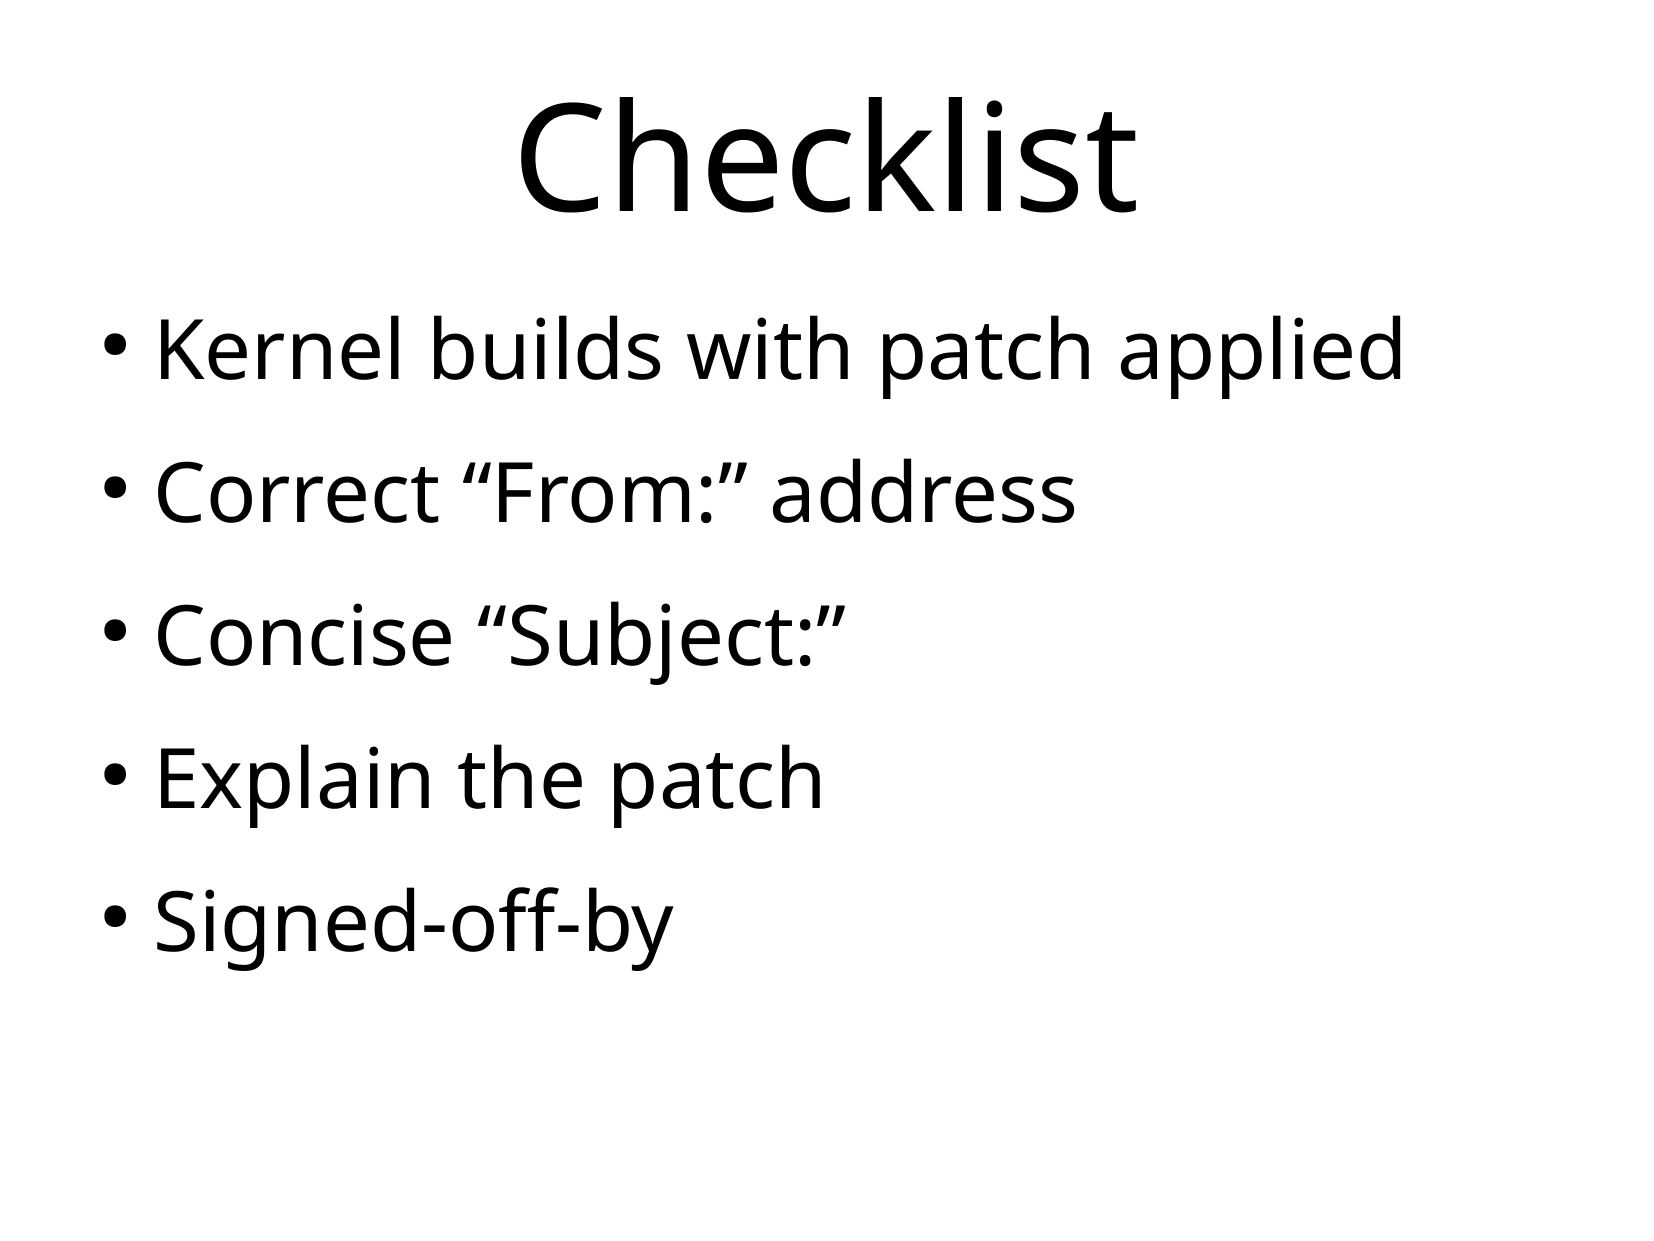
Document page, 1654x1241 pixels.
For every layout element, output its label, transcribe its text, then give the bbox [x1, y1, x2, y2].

title Checklist [82, 56, 1571, 250]
list Kernel builds with patch applied Correct “From:” address Concise “Subject:” Explain the patch Signed-off-by [82, 290, 1571, 1094]
